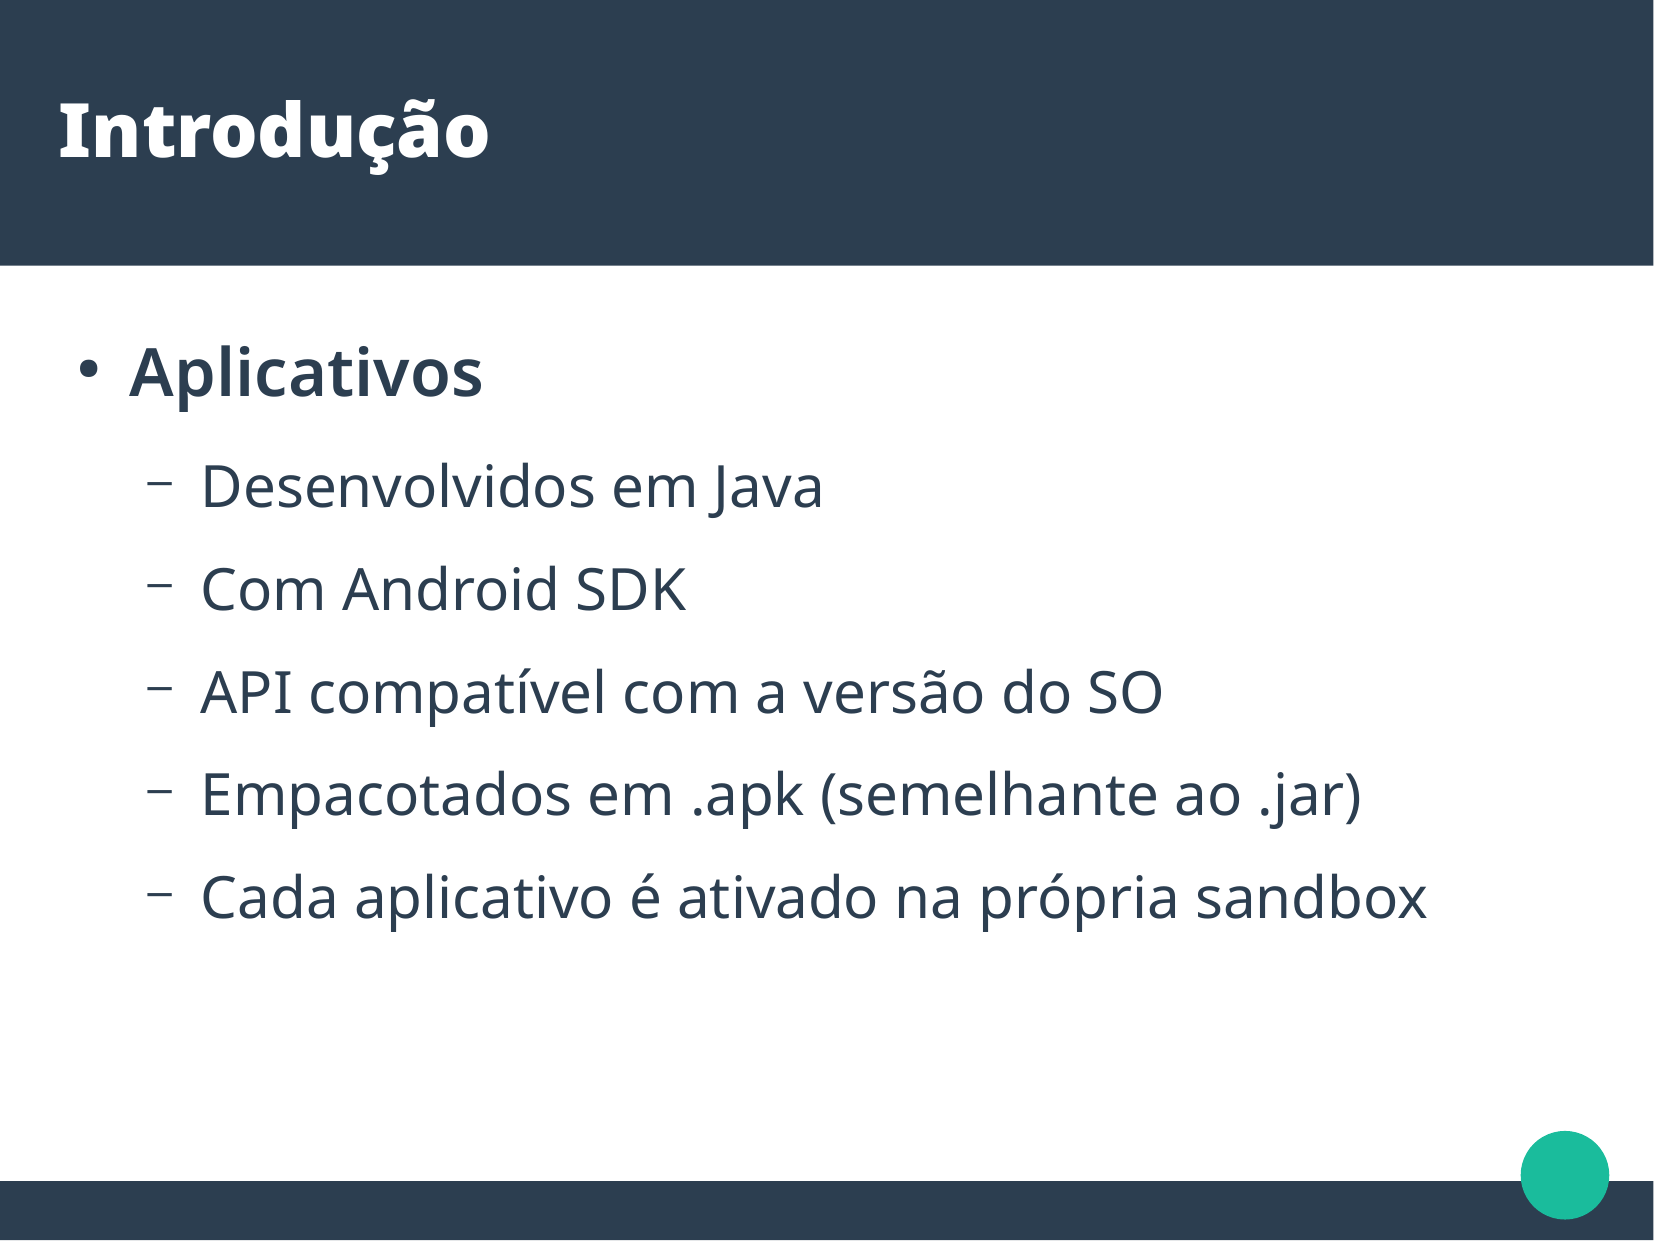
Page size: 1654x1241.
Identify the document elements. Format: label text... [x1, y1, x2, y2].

title Introdução [59, 49, 1595, 207]
list Aplicativos Desenvolvidos em Java Com Android SDK API compatível com a versão do SO Empacotados em .apk (semelhante ao .jar) Cada aplicativo é ativado na própria sandbox [59, 324, 1595, 1152]
